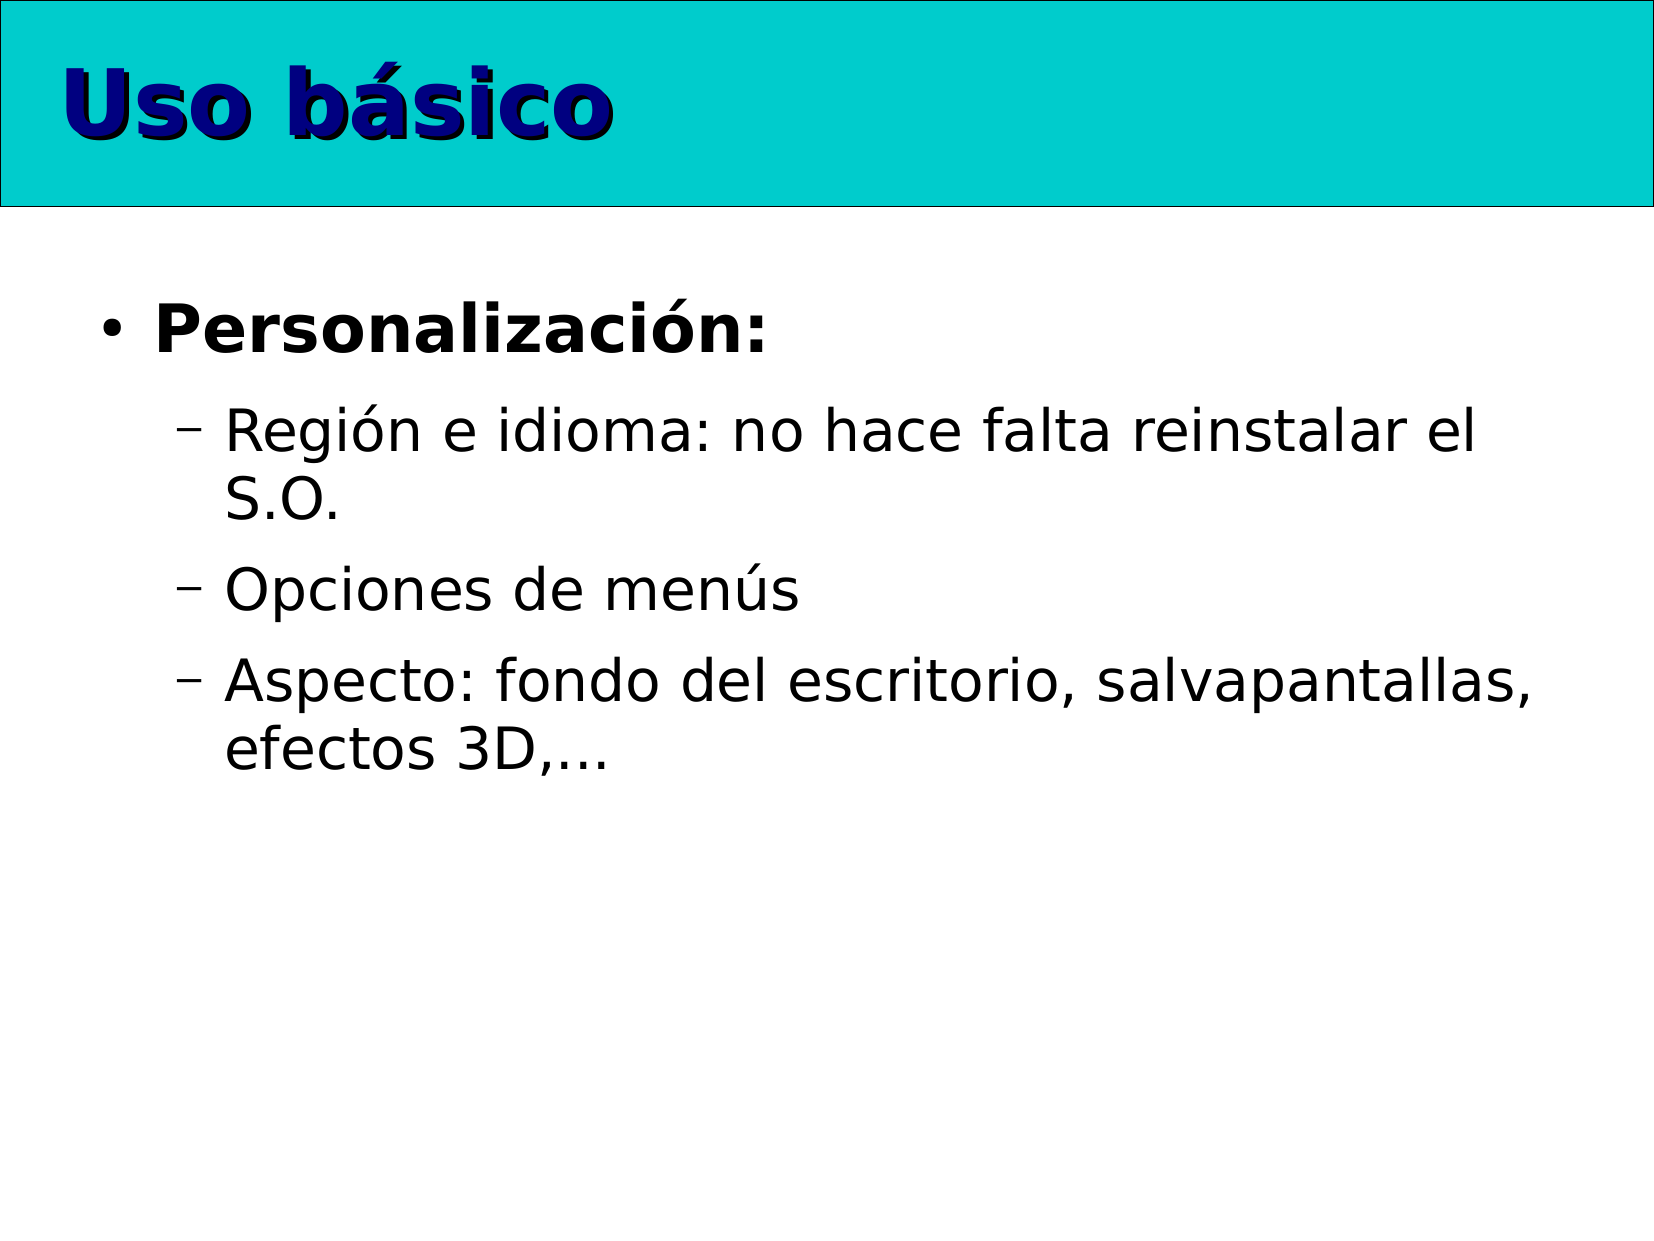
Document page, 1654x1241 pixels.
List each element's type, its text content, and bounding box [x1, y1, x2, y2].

title Uso básico [59, 14, 1654, 192]
list Personalización: Región e idioma: no hace falta reinstalar el S.O. Opciones de menús Aspecto: fondo del escritorio, salvapantallas, efectos 3D,... [82, 290, 1571, 1109]
